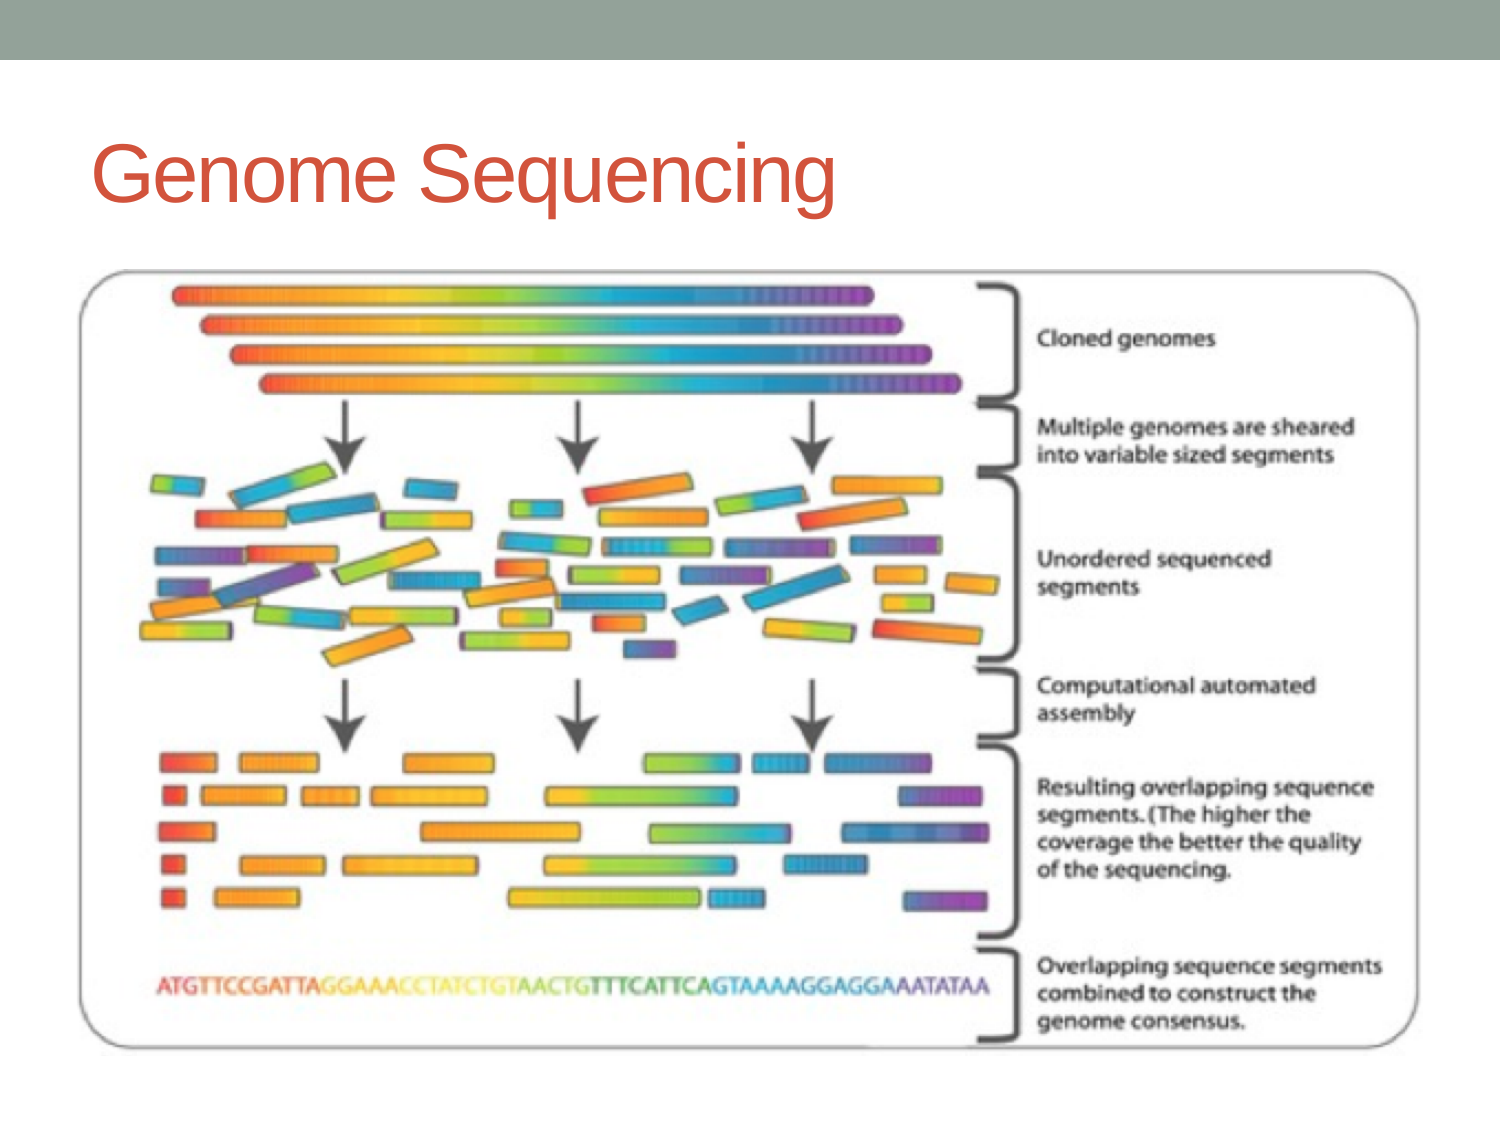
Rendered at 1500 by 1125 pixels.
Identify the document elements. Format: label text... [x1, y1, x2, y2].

picture [75, 262, 1425, 1063]
title Genome Sequencing [75, 87, 1425, 250]
